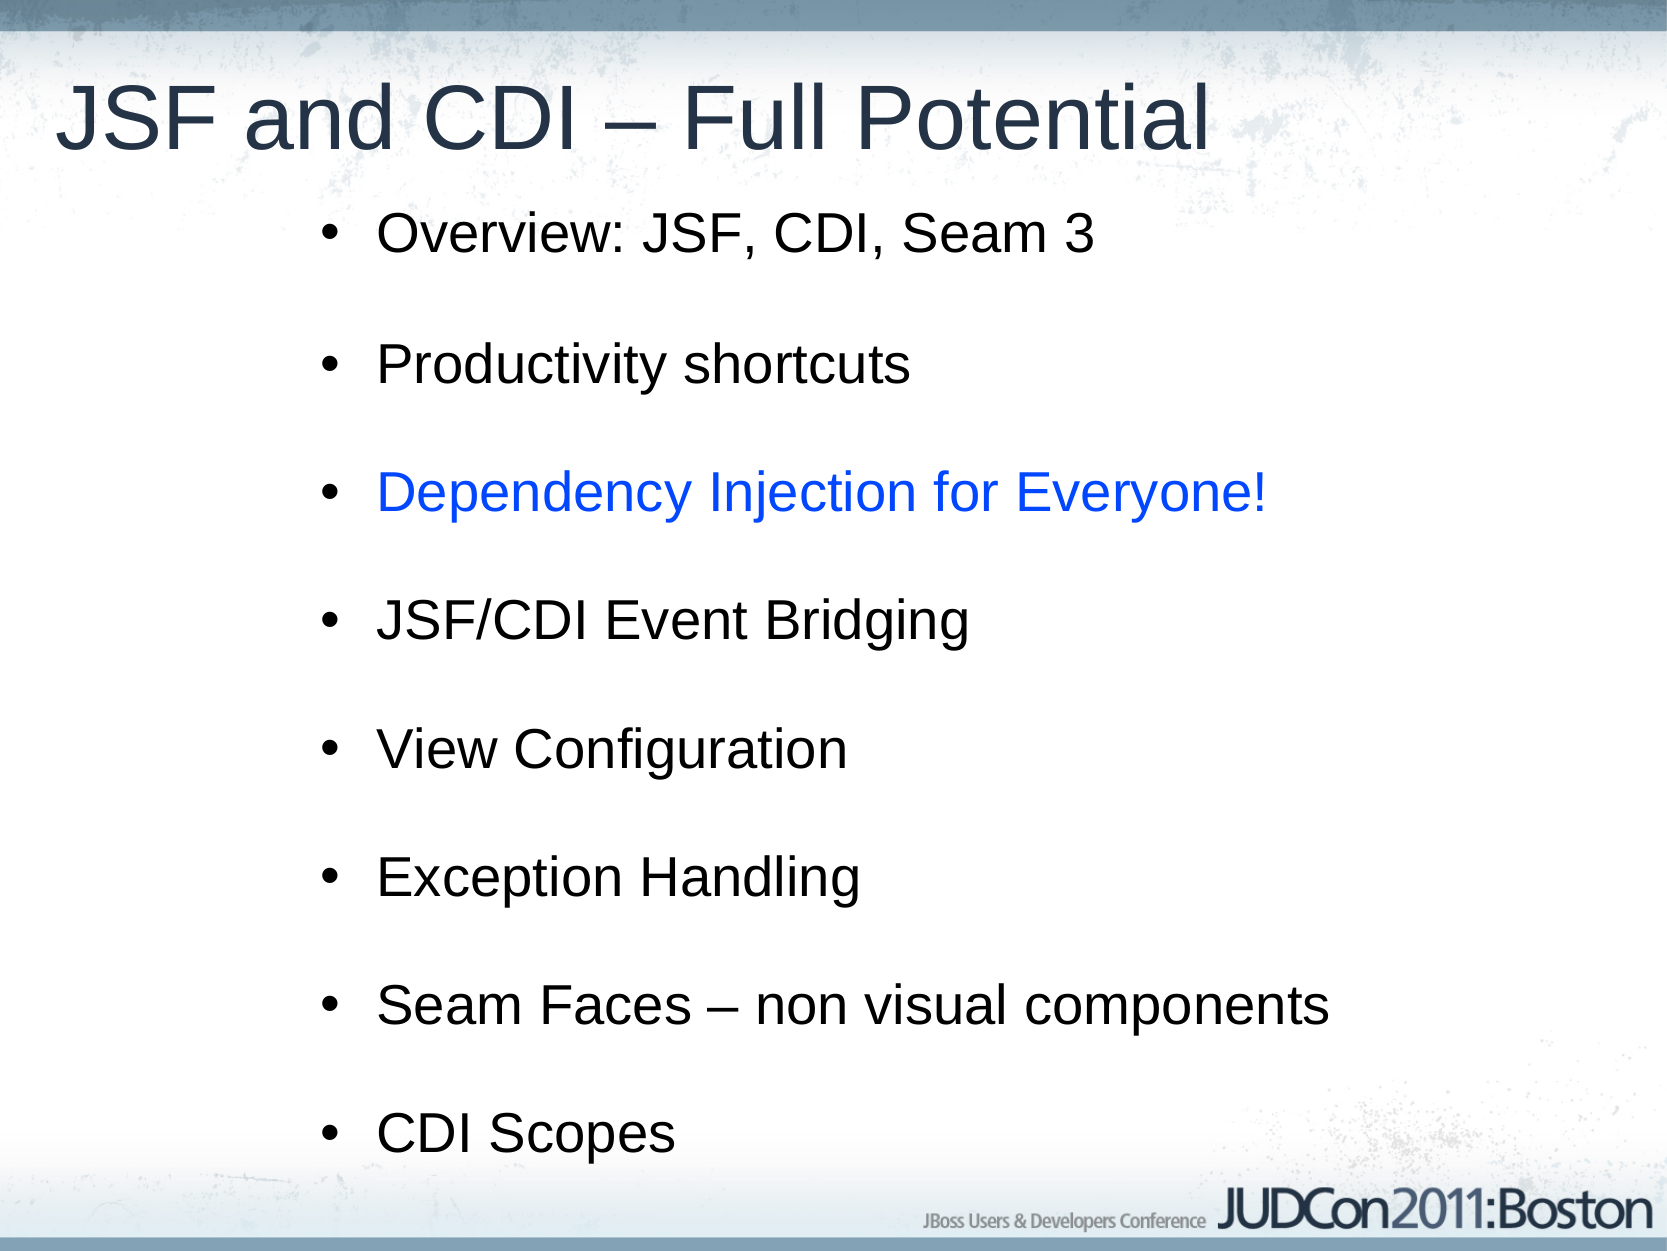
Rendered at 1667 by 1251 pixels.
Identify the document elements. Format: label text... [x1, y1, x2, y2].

picture [0, 0, 1667, 1251]
title JSF and CDI – Full Potential [40, 50, 1627, 216]
list Overview: JSF, CDI, Seam 3 Productivity shortcuts Dependency Injection for Everyone! JSF/CDI Event Bridging View Configuration Exception Handling Seam Faces – non visual components CDI Scopes [301, 200, 1366, 1163]
